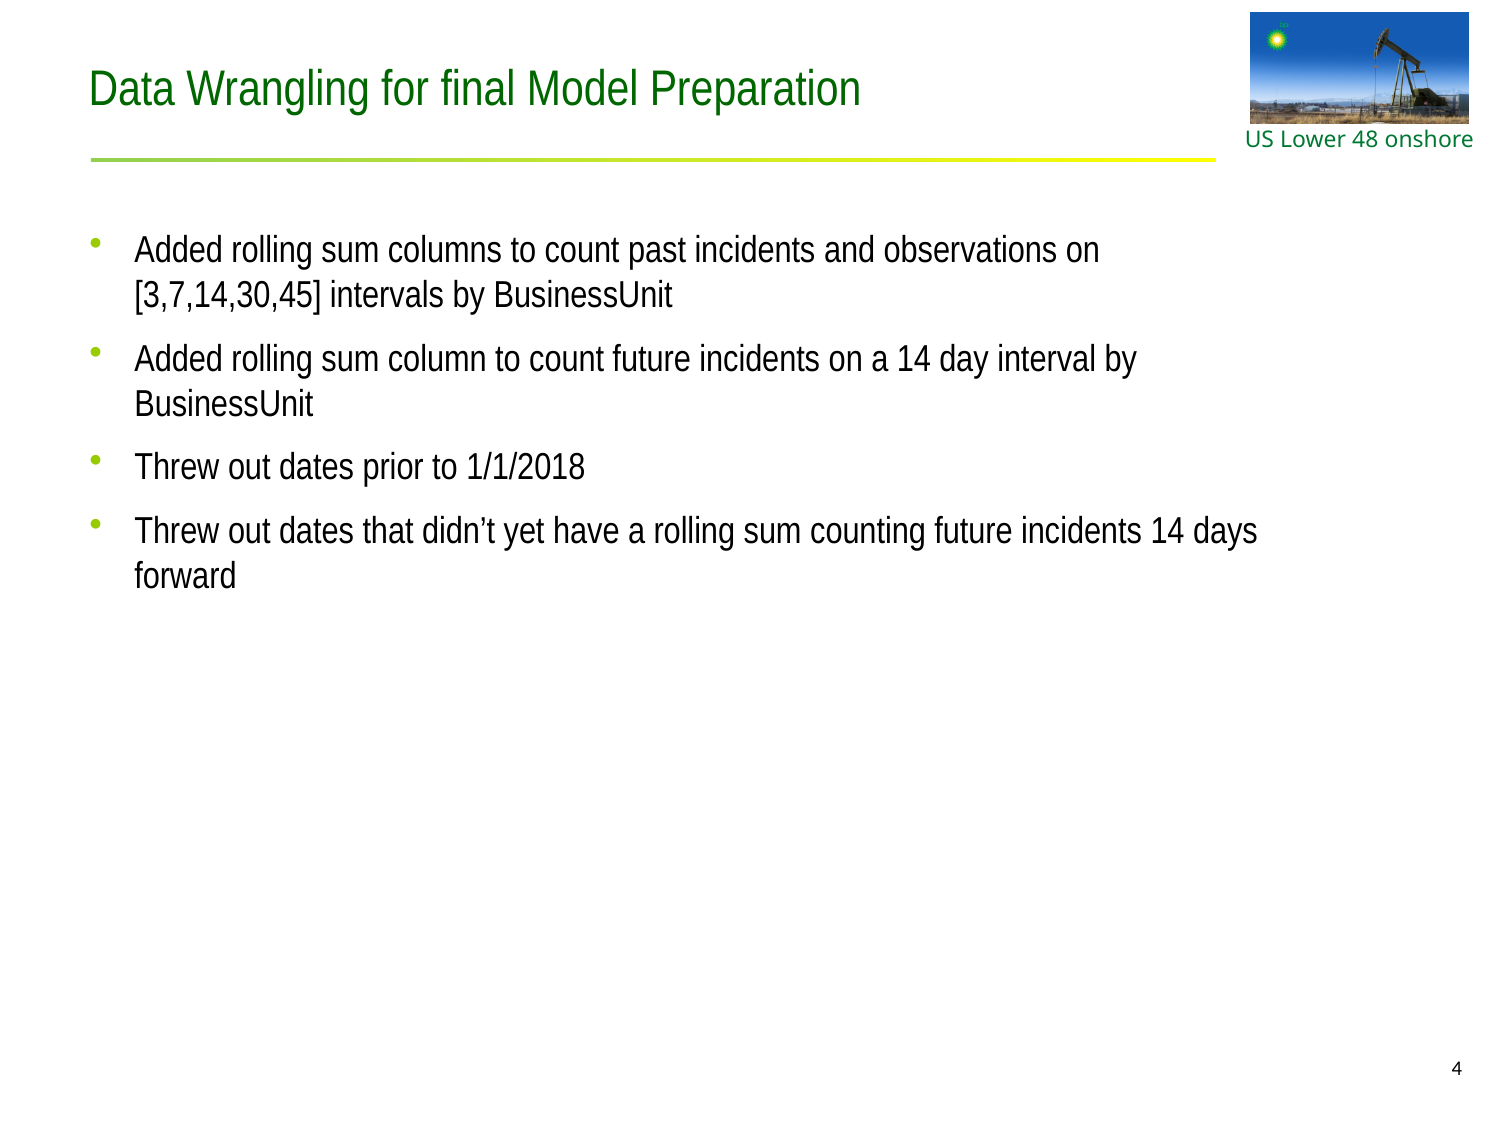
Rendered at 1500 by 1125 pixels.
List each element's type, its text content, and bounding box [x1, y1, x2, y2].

title Data Wrangling for final Model Preparation [0, 12, 1275, 166]
slide_number <number> [1420, 1046, 1478, 1125]
picture [1275, 12, 1469, 124]
list Added rolling sum columns to count past incidents and observations on [3,7,14,30,45] intervals by BusinessUnit Added rolling sum column to count future incidents on a 14 day interval by BusinessUnit Threw out dates prior to 1/1/2018 Threw out dates that didn’t yet have a rolling sum counting future incidents 14 days forward [89, 224, 1285, 1005]
